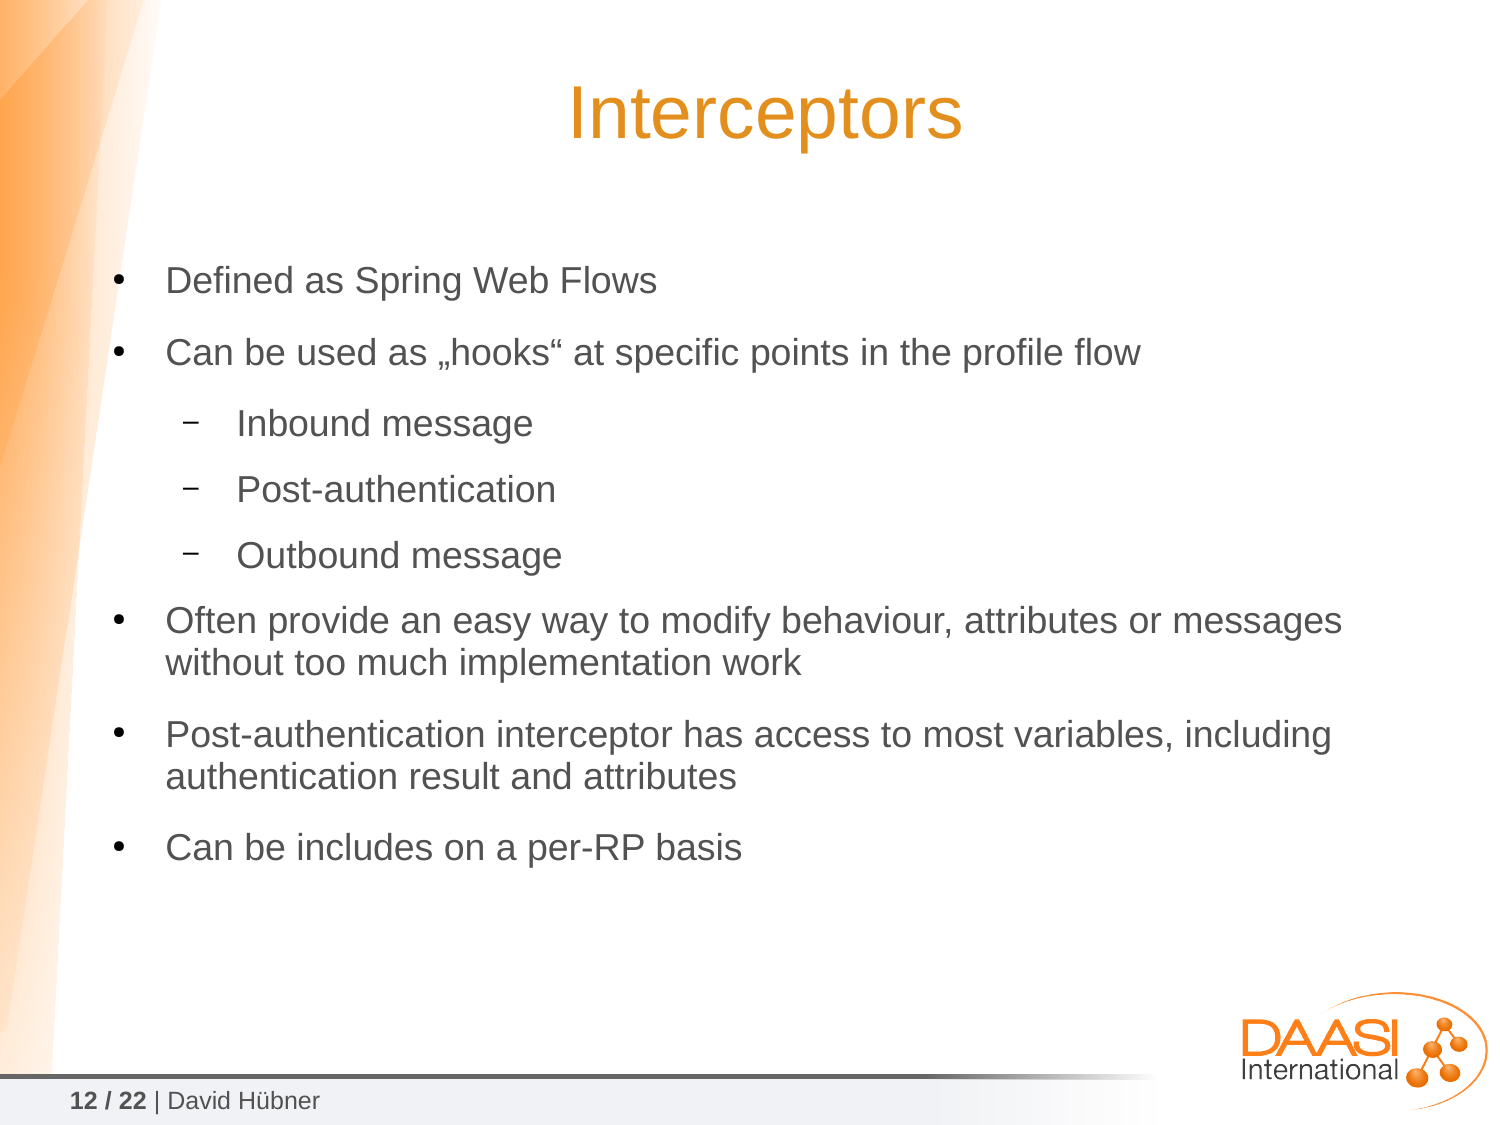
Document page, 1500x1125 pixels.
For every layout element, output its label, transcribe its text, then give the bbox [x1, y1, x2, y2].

picture [1240, 992, 1500, 1111]
title Interceptors [91, 48, 1441, 178]
list Defined as Spring Web Flows Can be used as „hooks“ at specific points in the profile flow Inbound message Post-authentication Outbound message Often provide an easy way to modify behaviour, attributes or messages without too much implementation work Post-authentication interceptor has access to most variables, including authentication result and attributes Can be includes on a per-RP basis [94, 259, 1371, 913]
